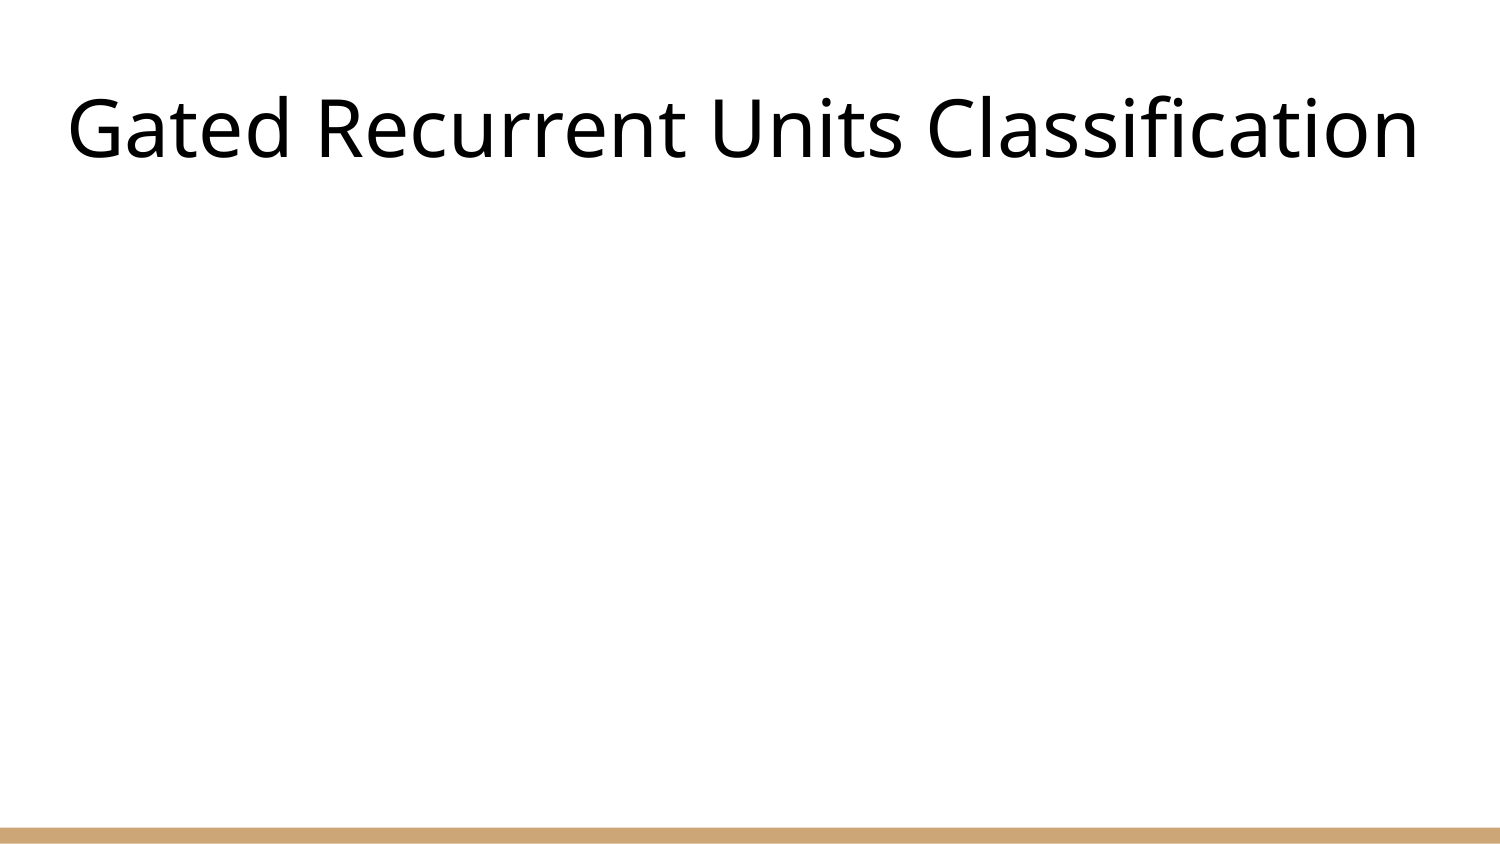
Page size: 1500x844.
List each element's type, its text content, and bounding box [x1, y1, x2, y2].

title Gated Recurrent Units Classification [51, 51, 1449, 189]
